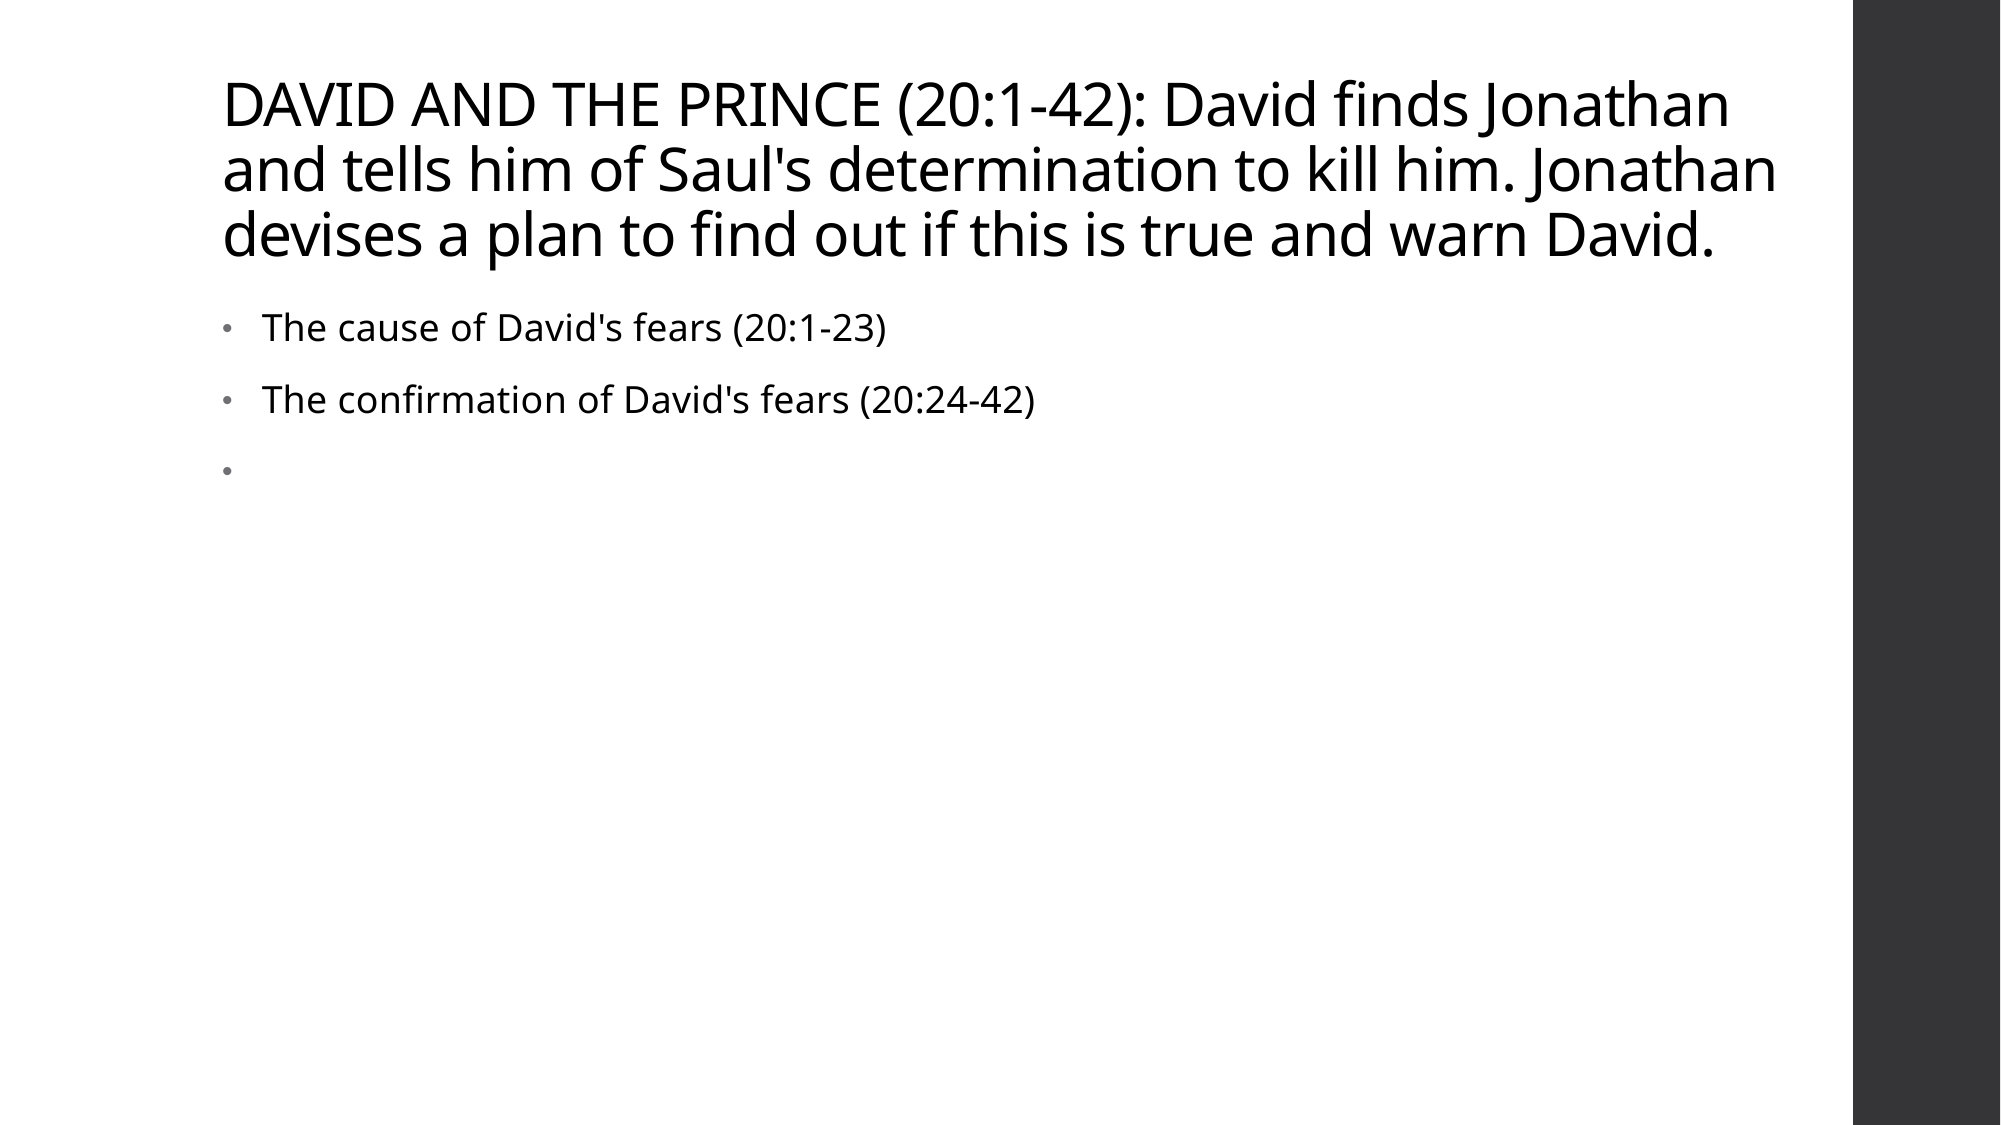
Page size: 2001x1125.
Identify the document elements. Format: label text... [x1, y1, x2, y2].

title DAVID AND THE PRINCE (20:1-42): David finds Jonathan and tells him of Saul's determination to kill him. Jonathan devises a plan to find out if this is true and warn David. [206, 60, 1797, 278]
list The cause of David's fears (20:1-23) The confirmation of David's fears (20:24-42) [206, 299, 1617, 1014]
